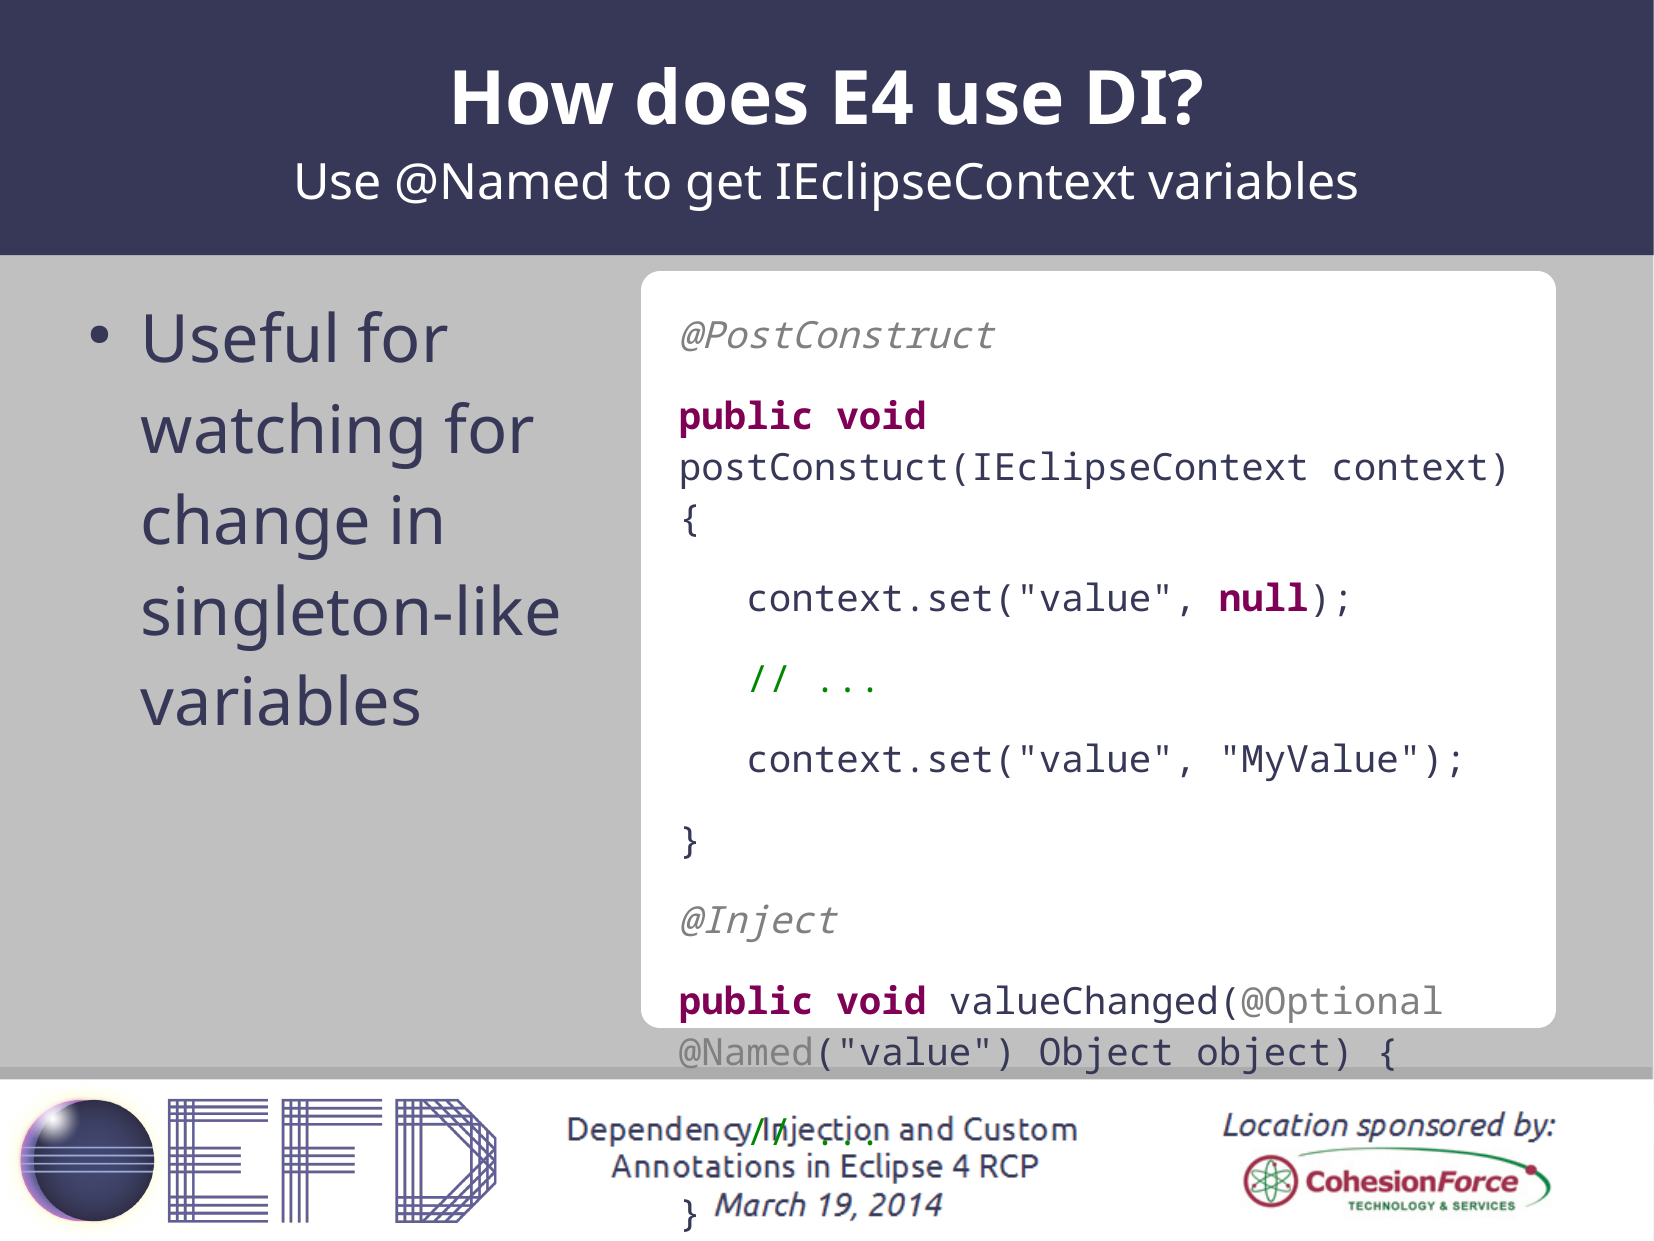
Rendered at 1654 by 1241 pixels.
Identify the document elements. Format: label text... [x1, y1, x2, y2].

picture [1110, 1104, 1654, 1241]
title How does E4 use DI? Use @Named to get IEclipseContext variables [82, 25, 1571, 233]
picture [0, 1079, 497, 1241]
list Useful for watching for change in singleton-like variables [70, 291, 616, 1111]
list @PostConstruct public void postConstuct(IEclipseContext context) { context.set("value", null); // ... context.set("value", "MyValue"); } @Inject public void valueChanged(@Optional @Named("value") Object object) { // ... } [660, 290, 1538, 1010]
picture [549, 1082, 1105, 1241]
